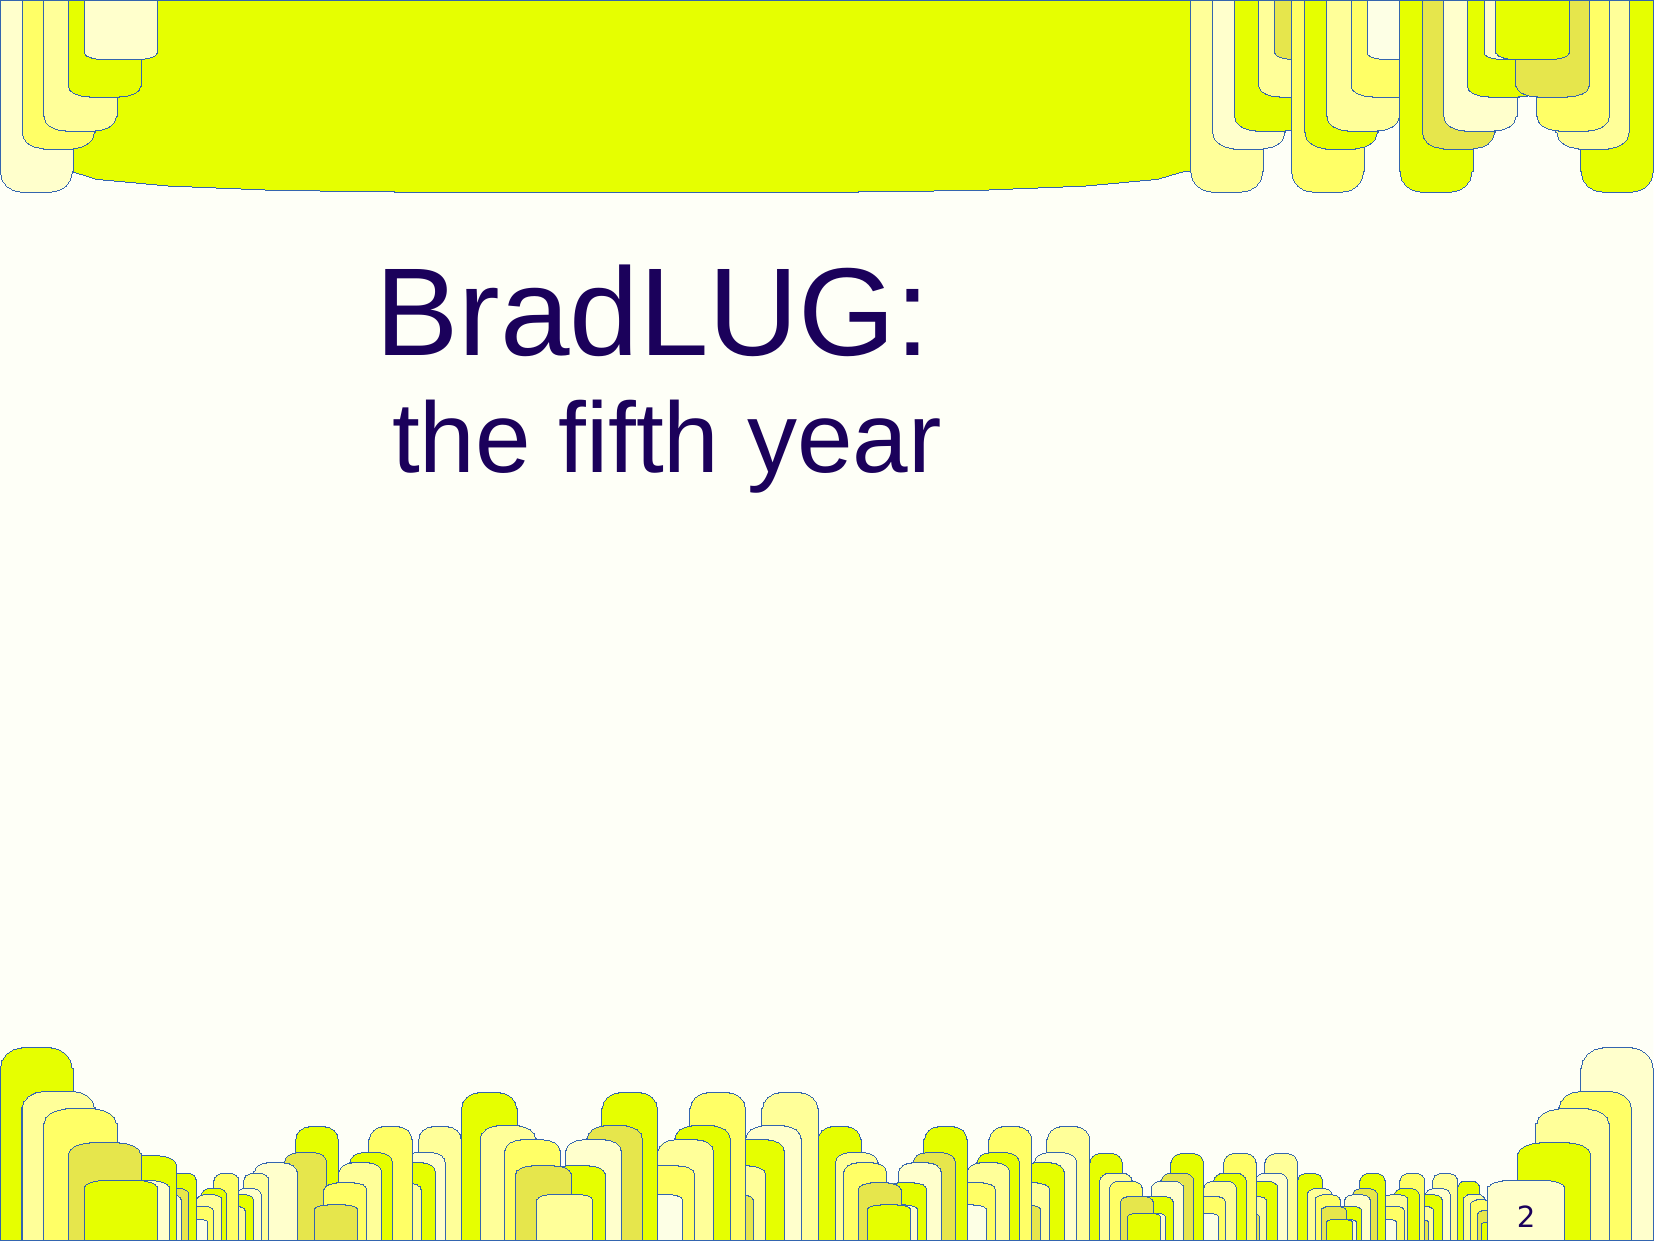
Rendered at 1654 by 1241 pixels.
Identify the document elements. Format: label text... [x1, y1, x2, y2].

subtitle BradLUG: the fifth year [176, 22, 1158, 983]
